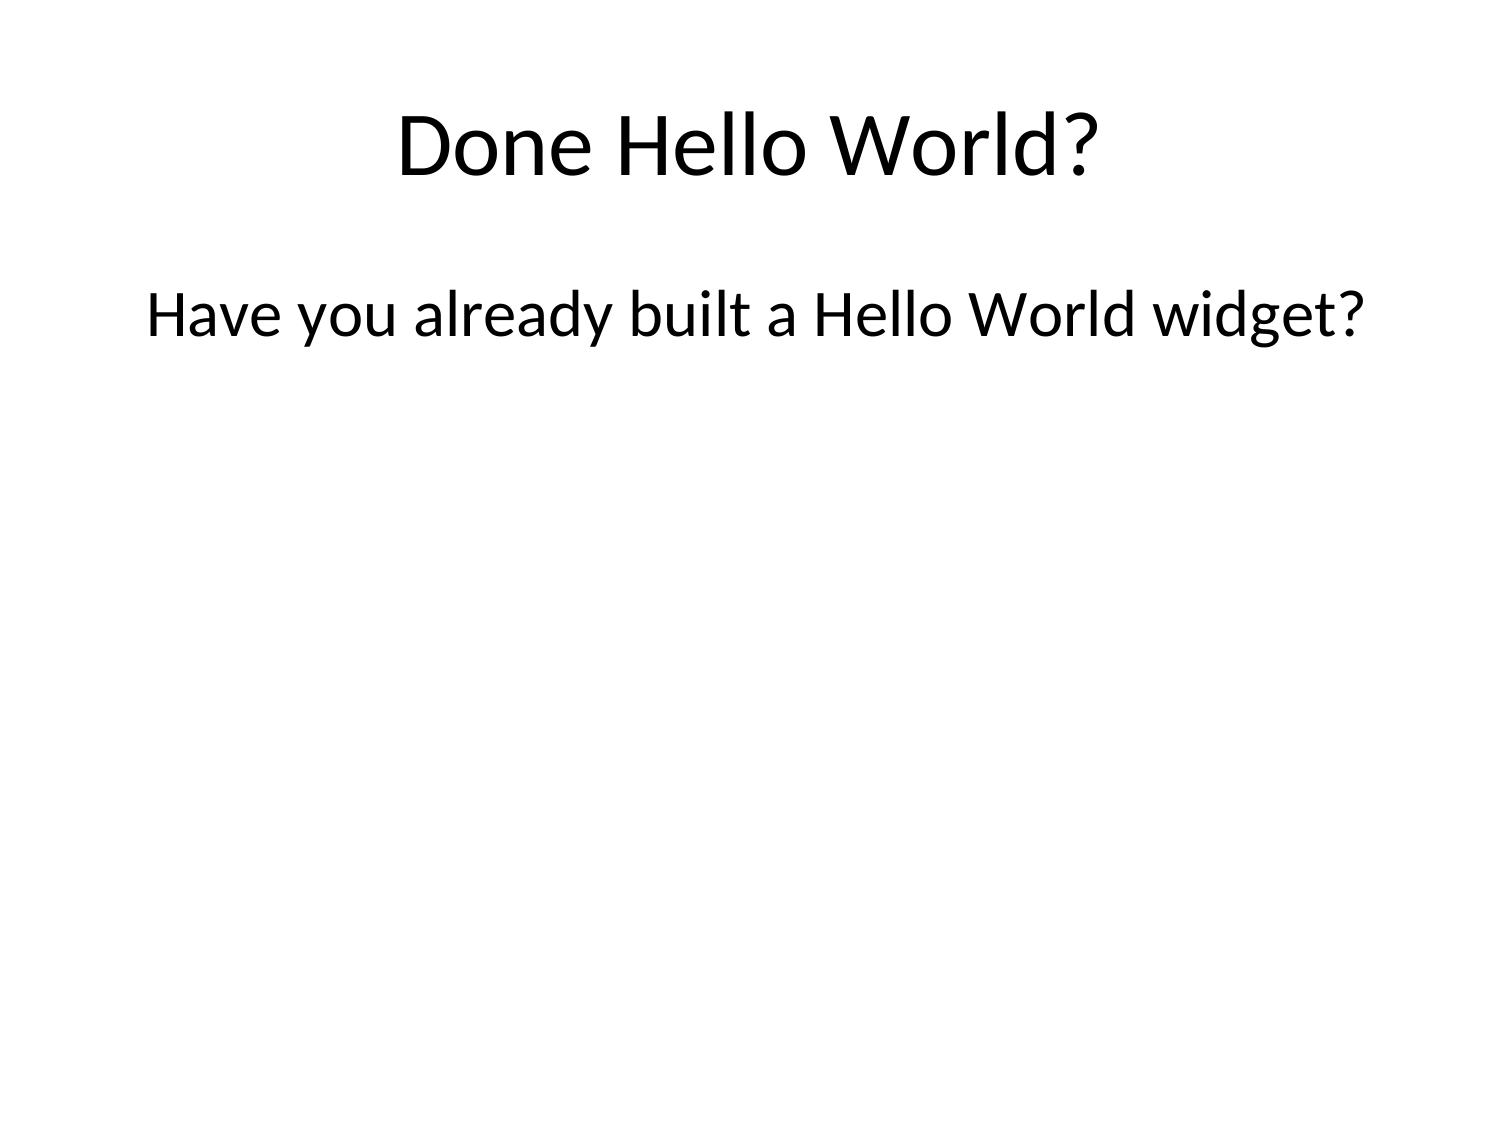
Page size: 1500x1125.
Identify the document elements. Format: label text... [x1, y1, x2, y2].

list Have you already built a Hello World widget? [75, 262, 1426, 1021]
title Done Hello World? [75, 37, 1426, 241]
